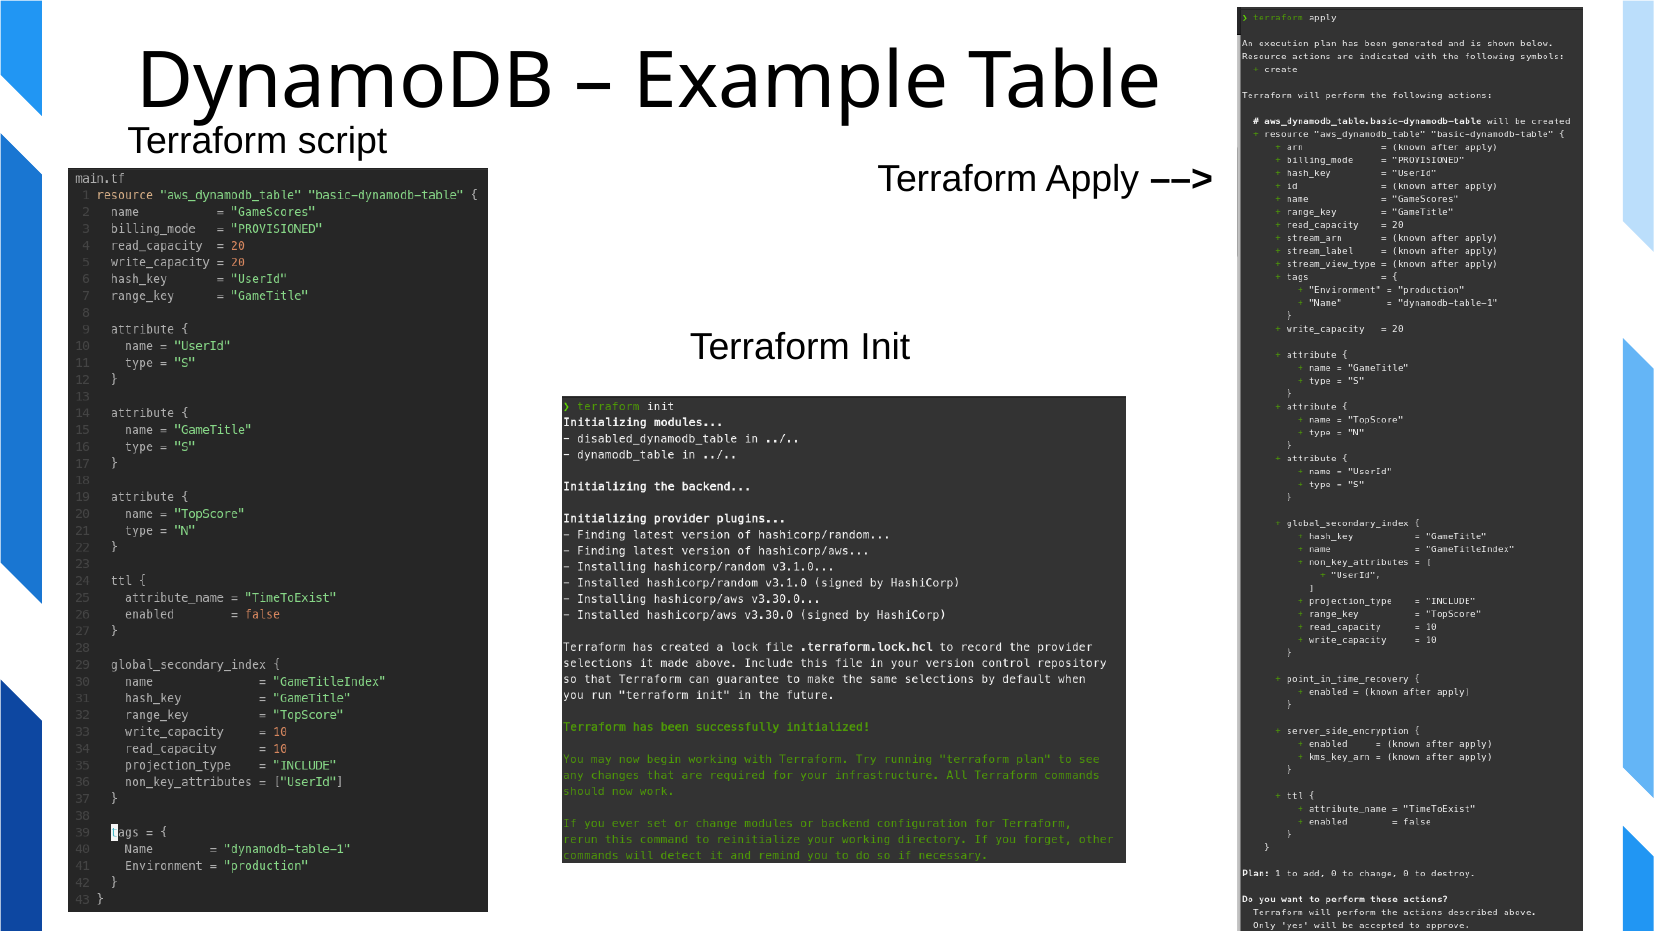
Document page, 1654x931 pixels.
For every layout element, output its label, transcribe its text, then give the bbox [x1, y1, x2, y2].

picture [1237, 7, 1583, 931]
picture [68, 168, 488, 912]
text_box Terraform Apply ––> [862, 150, 1238, 244]
text_box Terraform script [112, 112, 413, 168]
title DynamoDB – Example Table [82, 0, 1238, 169]
picture [562, 396, 1126, 863]
text_box Terraform Init [675, 318, 976, 376]
